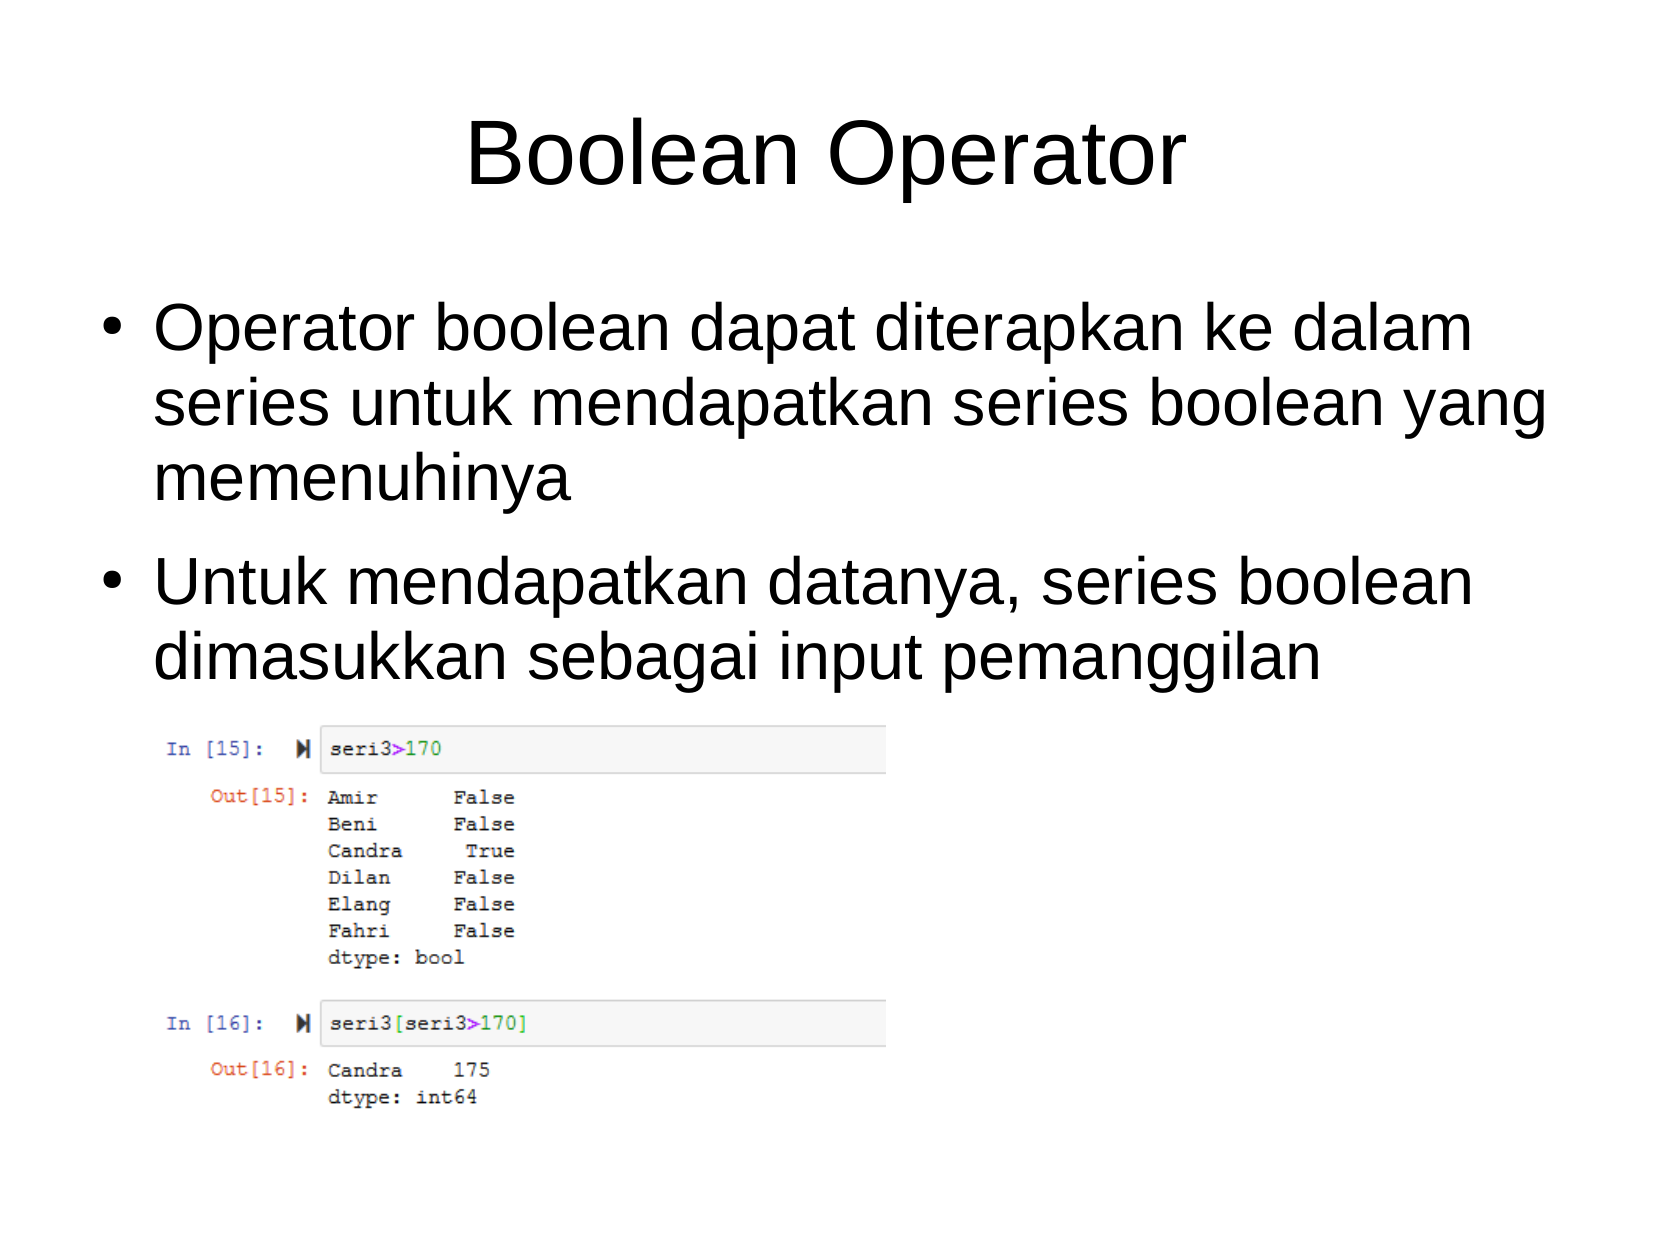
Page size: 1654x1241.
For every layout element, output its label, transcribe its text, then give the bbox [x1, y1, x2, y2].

picture [150, 713, 886, 1124]
title Boolean Operator [82, 49, 1571, 257]
list Operator boolean dapat diterapkan ke dalam series untuk mendapatkan series boolean yang memenuhinya Untuk mendapatkan datanya, series boolean dimasukkan sebagai input pemanggilan [82, 290, 1571, 1010]
